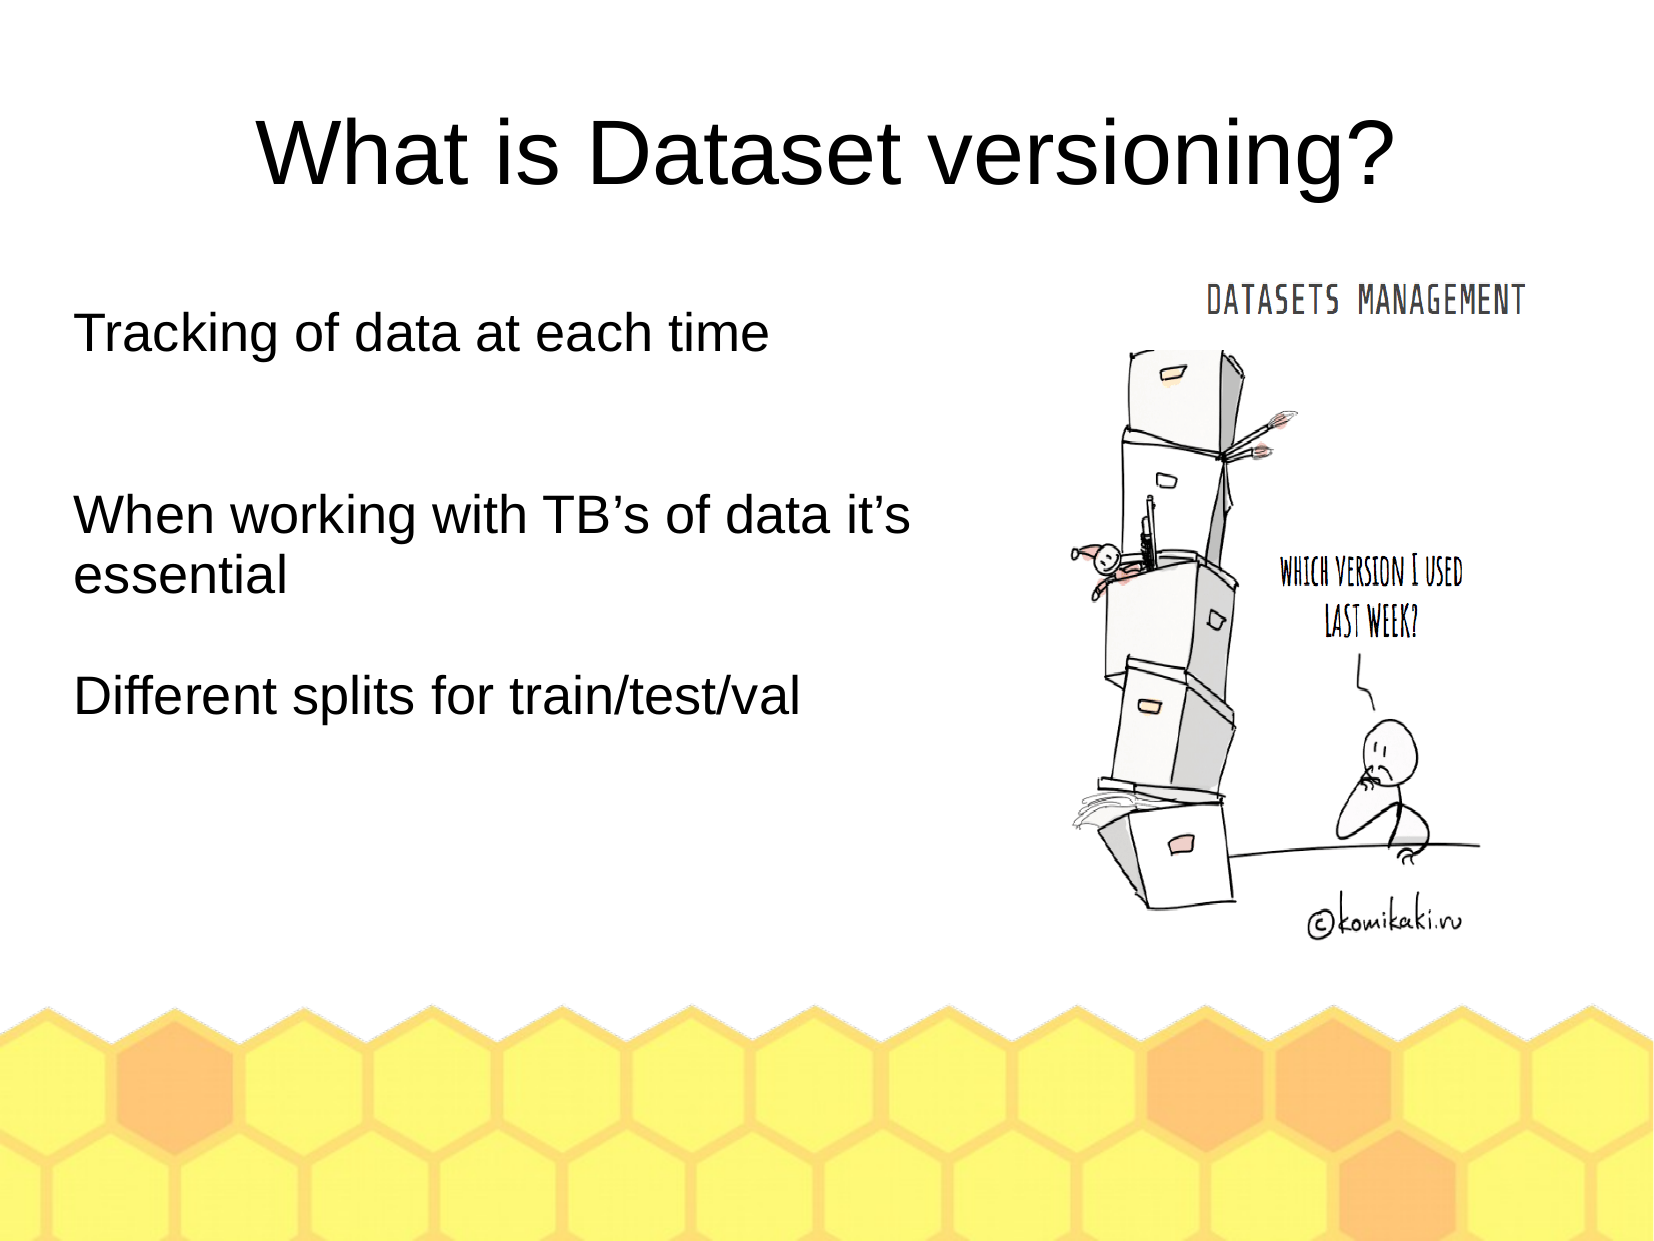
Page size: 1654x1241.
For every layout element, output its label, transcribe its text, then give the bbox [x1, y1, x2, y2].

picture [944, 256, 1639, 976]
picture [0, 1001, 1654, 1241]
title What is Dataset versioning? [82, 49, 1571, 257]
text_box Tracking of data at each time When working with TB’s of data it’s essential Different splits for train/test/val [59, 295, 1016, 837]
